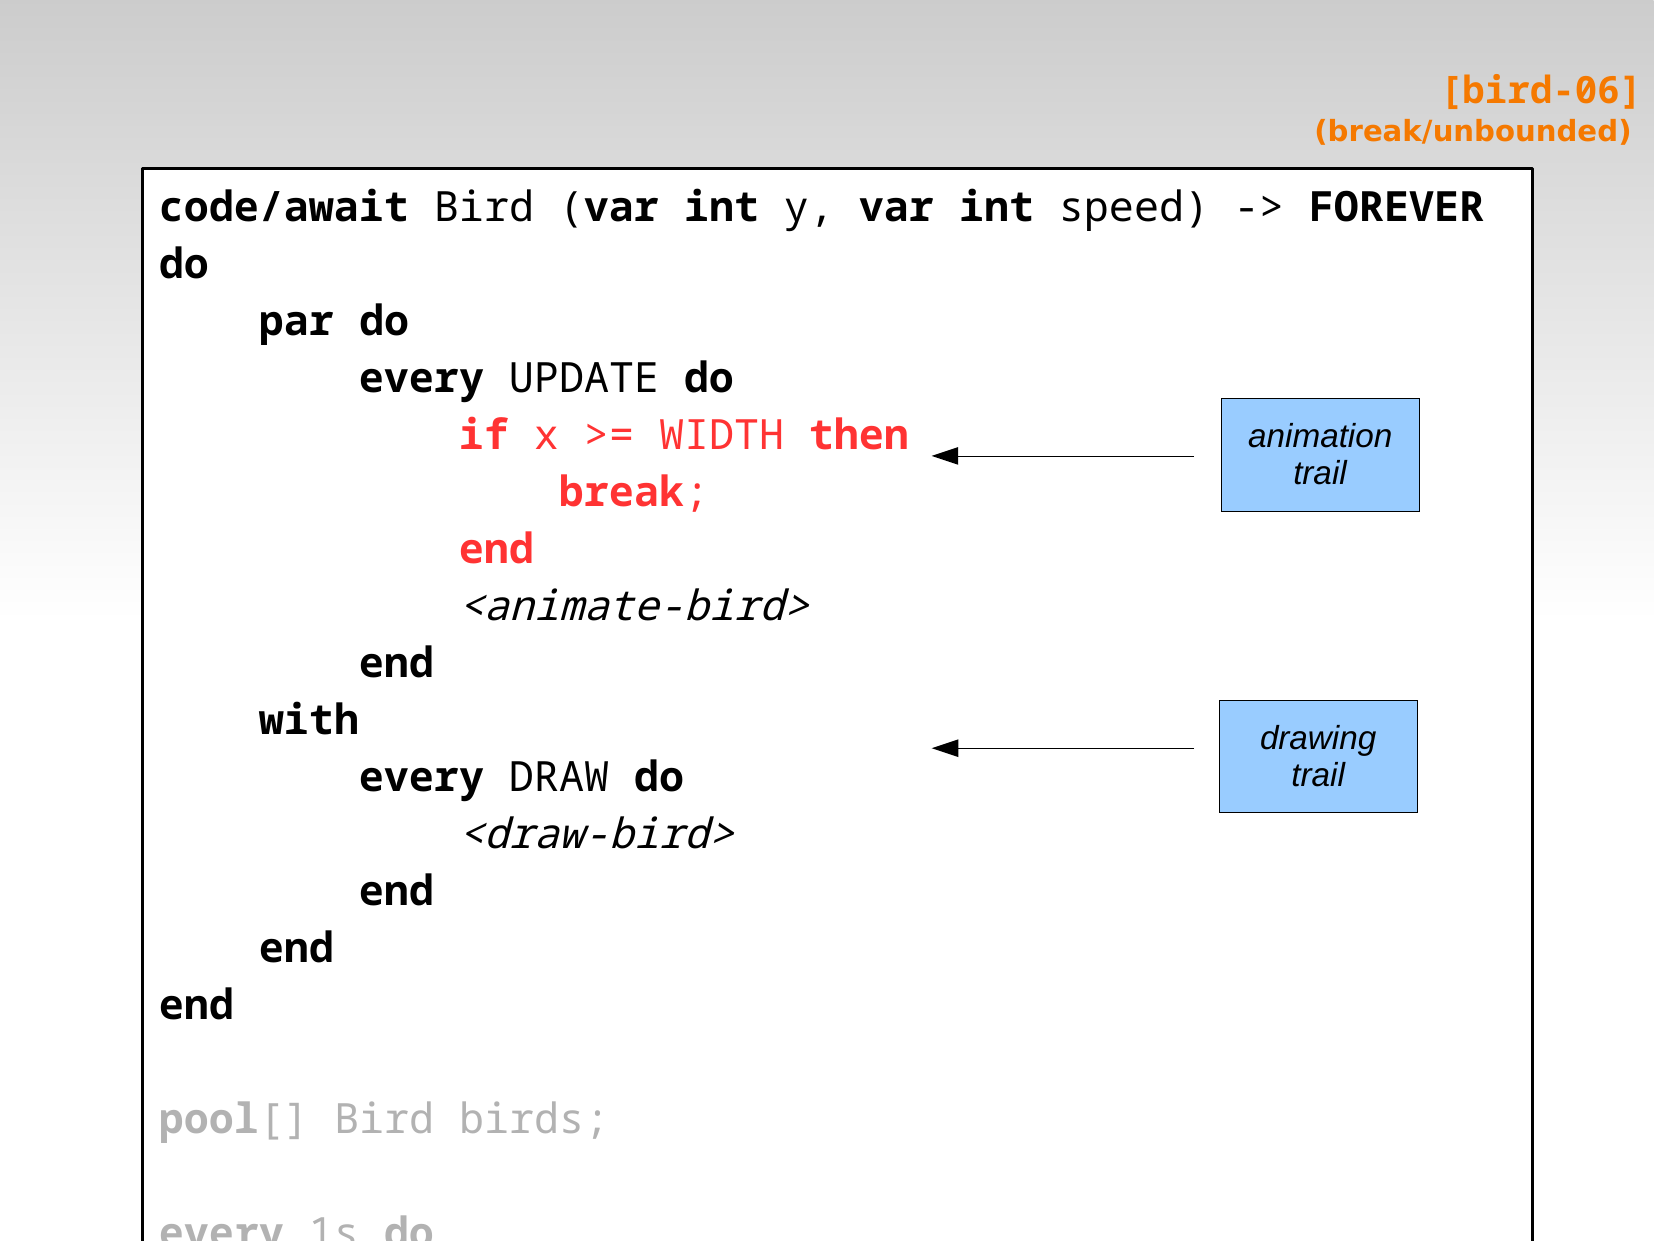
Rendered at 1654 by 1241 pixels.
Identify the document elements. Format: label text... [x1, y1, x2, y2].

title [bird-06] (break/unbounded) [154, 2, 1643, 210]
text_box code/await Bird (var int y, var int speed) -> FOREVER do par do every UPDATE do if x >= WIDTH then break; end <animate-bird> end with every DRAW do <draw-bird> end end end pool[] Bird birds; every 1s do spawn Bird(...) in birds; end [142, 168, 1533, 1227]
text_box animation trail [1221, 398, 1420, 512]
text_box drawing trail [1219, 700, 1418, 813]
